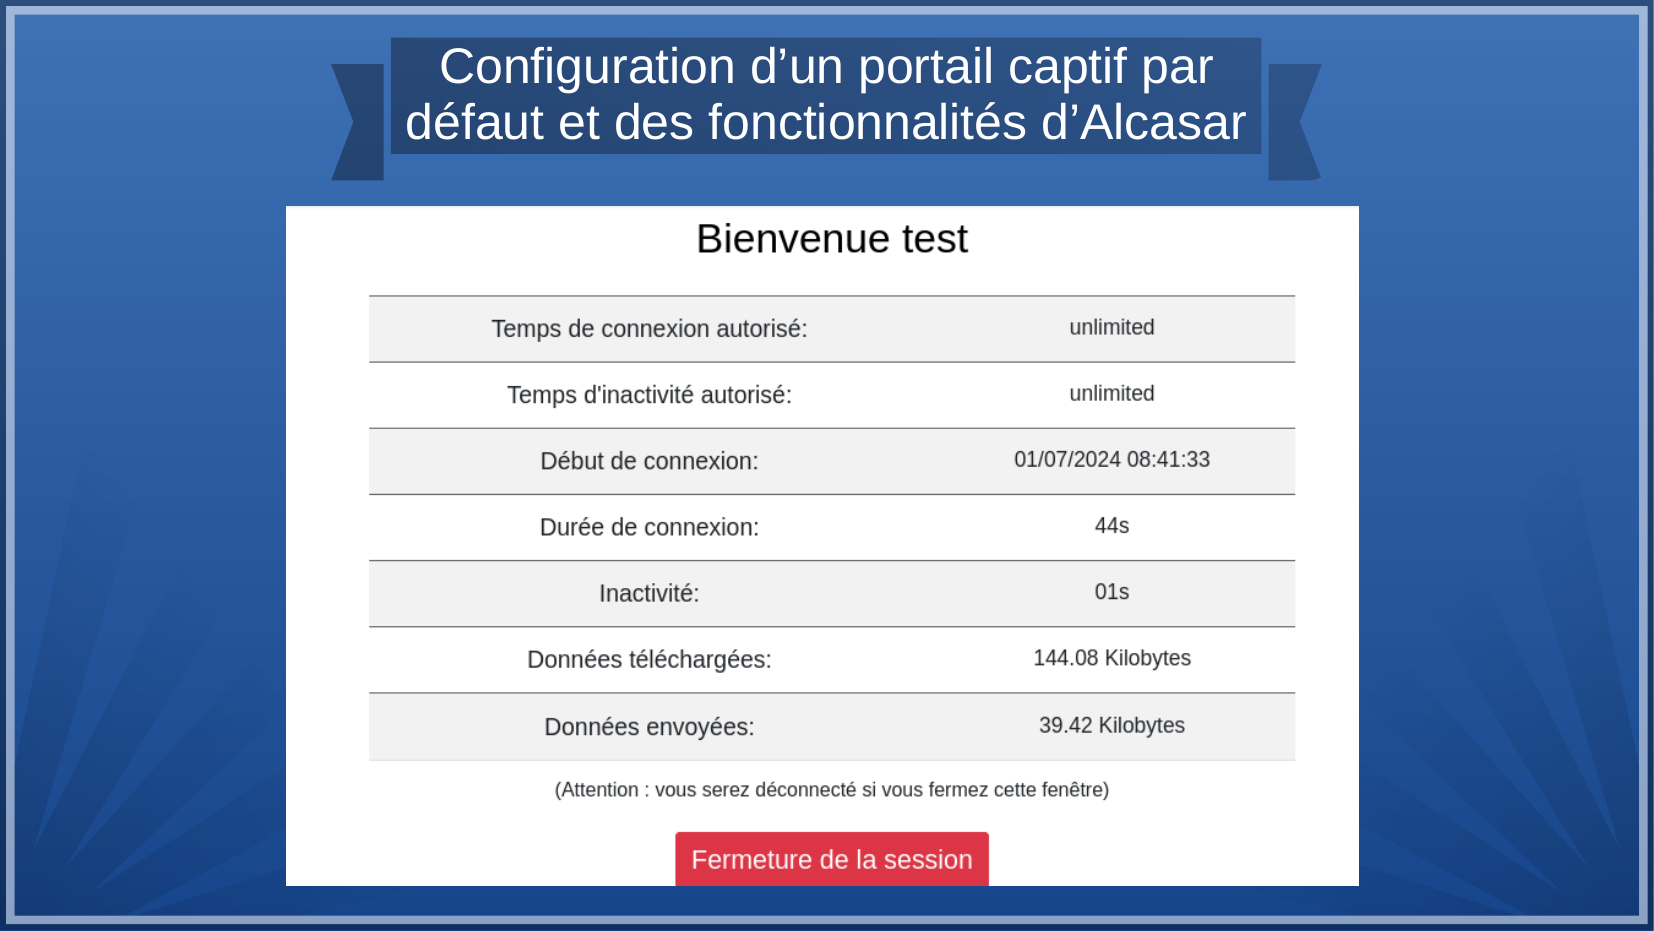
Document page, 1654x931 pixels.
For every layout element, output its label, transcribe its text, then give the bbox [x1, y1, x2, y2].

picture [286, 206, 1359, 886]
title Configuration d’un portail captif par défaut et des fonctionnalités d’Alcasar [389, 17, 1264, 172]
